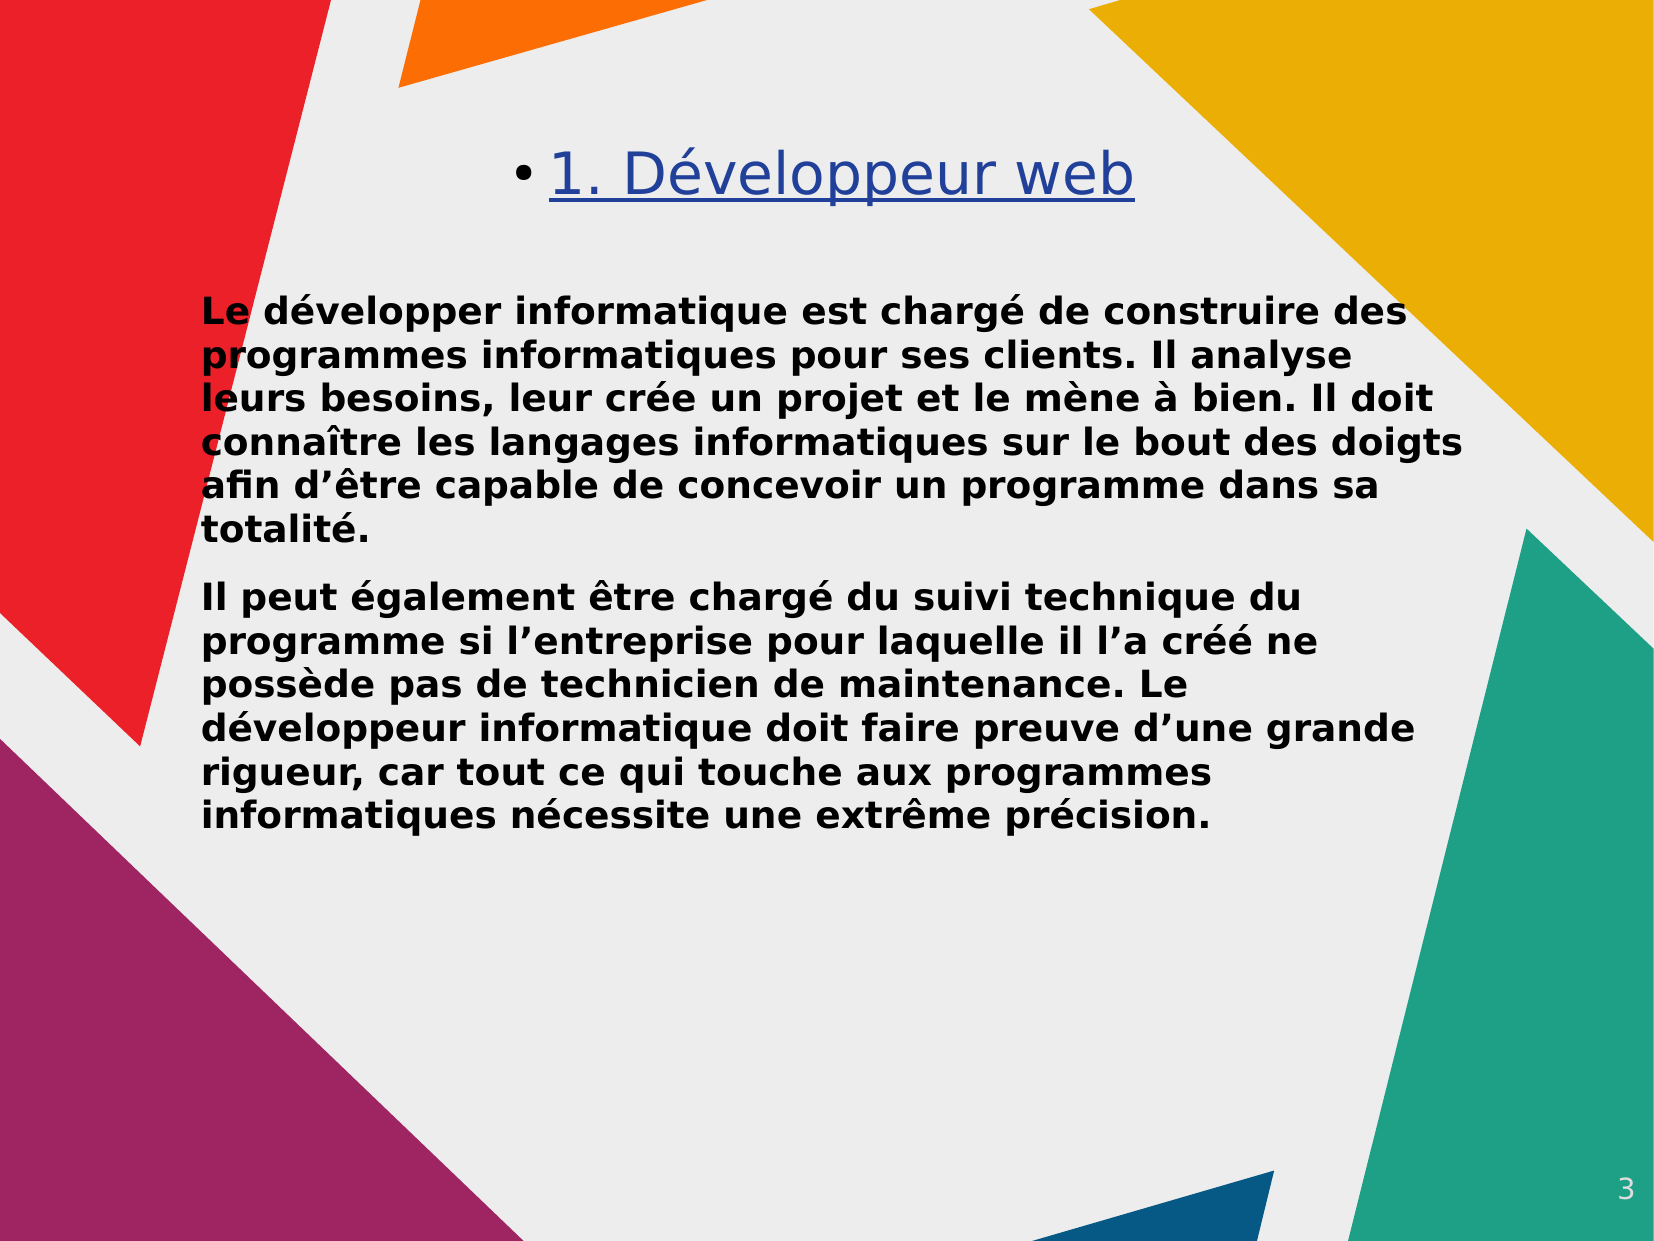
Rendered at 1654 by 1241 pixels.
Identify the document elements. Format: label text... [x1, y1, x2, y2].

text_box [141, 425, 1512, 769]
list Le développer informatique est chargé de construire des programmes informatiques pour ses clients. Il analyse leurs besoins, leur crée un projet et le mène à bien. Il doit connaître les langages informatiques sur le bout des doigts afin d’être capable de concevoir un programme dans sa totalité. Il peut également être chargé du suivi technique du programme si l’entreprise pour laquelle il l’a créé ne possède pas de technicien de maintenance. Le développeur informatique doit faire preuve d’une grande rigueur, car tout ce qui touche aux programmes informatiques nécessite une extrême précision. [200, 769, 1465, 1090]
title 1. Développeur web [283, 70, 1365, 278]
list Le développer informatique est chargé de construire des programmes informatiques pour ses clients. Il analyse leurs besoins, leur crée un projet et le mène à bien. Il doit connaître les langages informatiques sur le bout des doigts afin d’être capable de concevoir un programme dans sa totalité. Il peut également être chargé du suivi technique du programme si l’entreprise pour laquelle il l’a créé ne possède pas de technicien de maintenance. Le développeur informatique doit faire preuve d’une grande rigueur, car tout ce qui touche aux programmes informatiques nécessite une extrême précision. [200, 290, 1465, 425]
